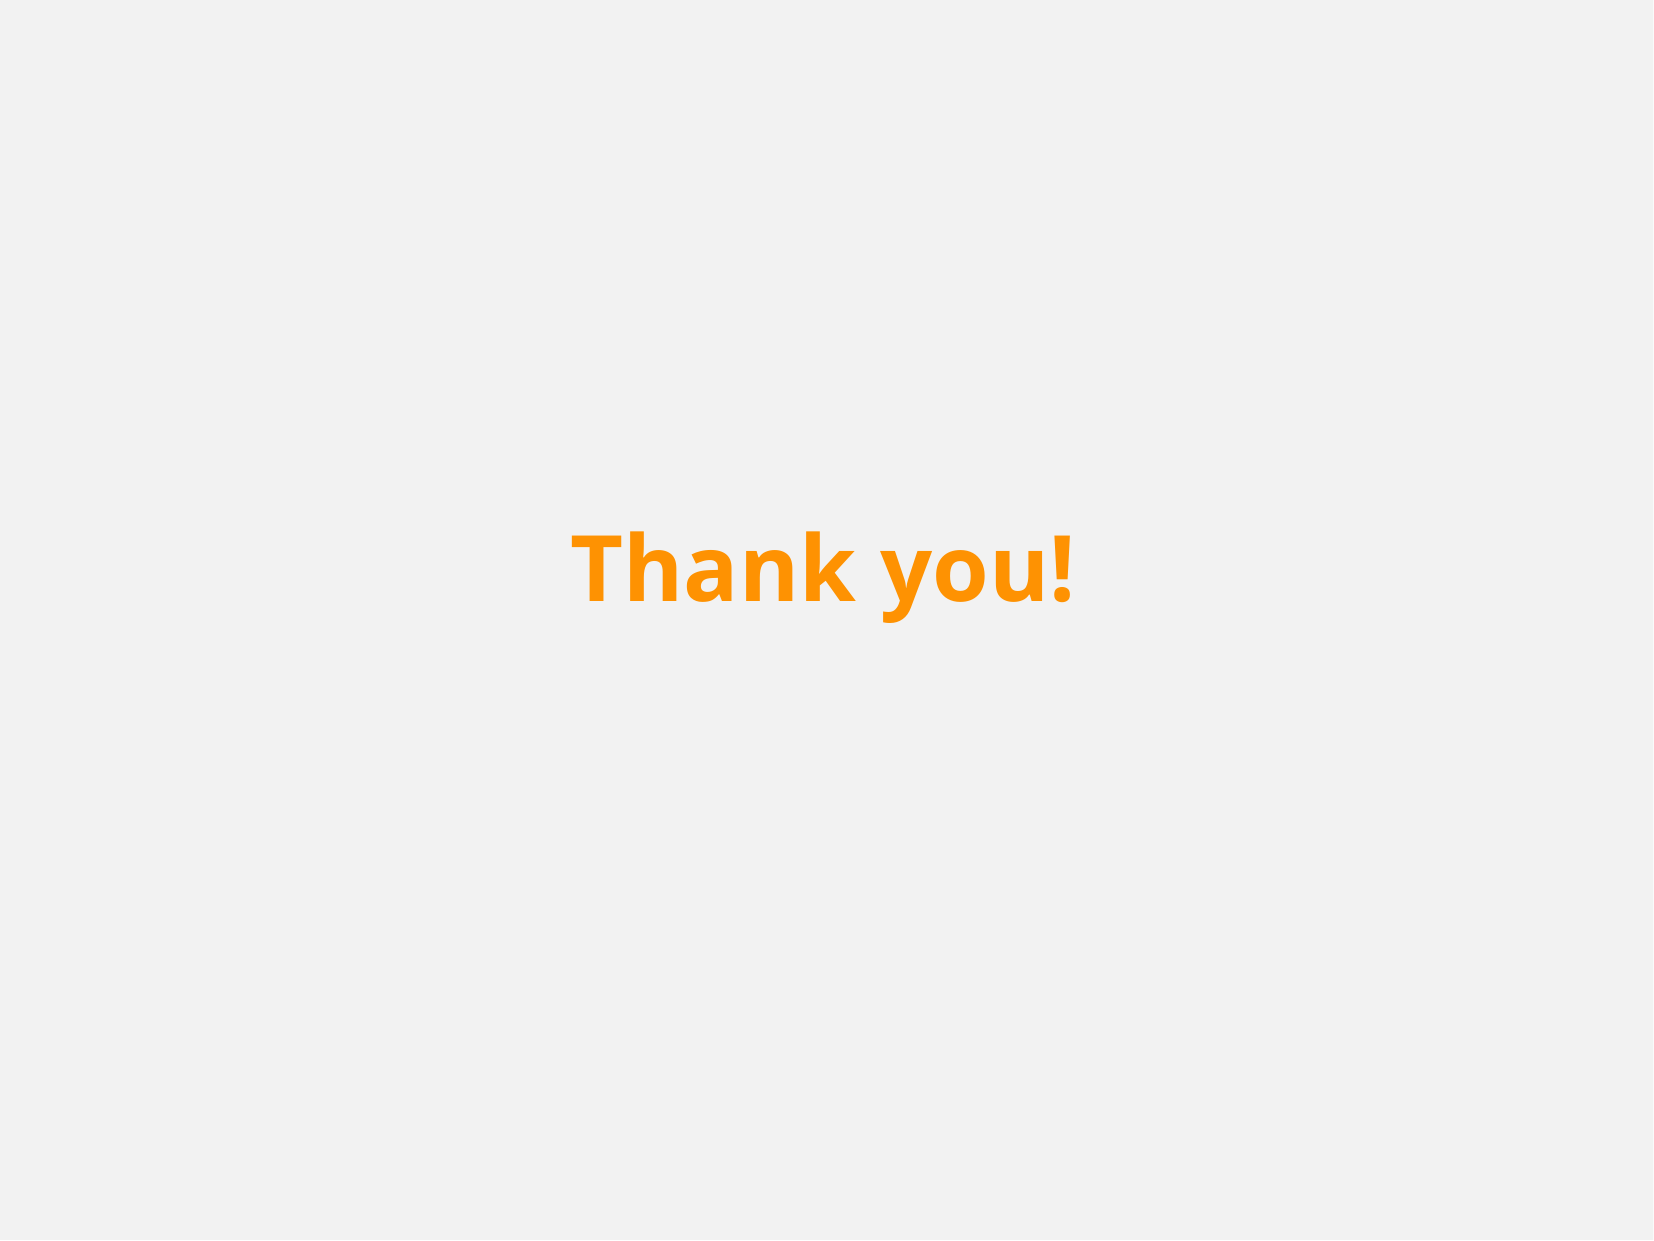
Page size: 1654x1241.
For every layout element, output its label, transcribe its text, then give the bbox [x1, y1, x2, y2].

text_box Thank you! [0, 502, 1654, 749]
